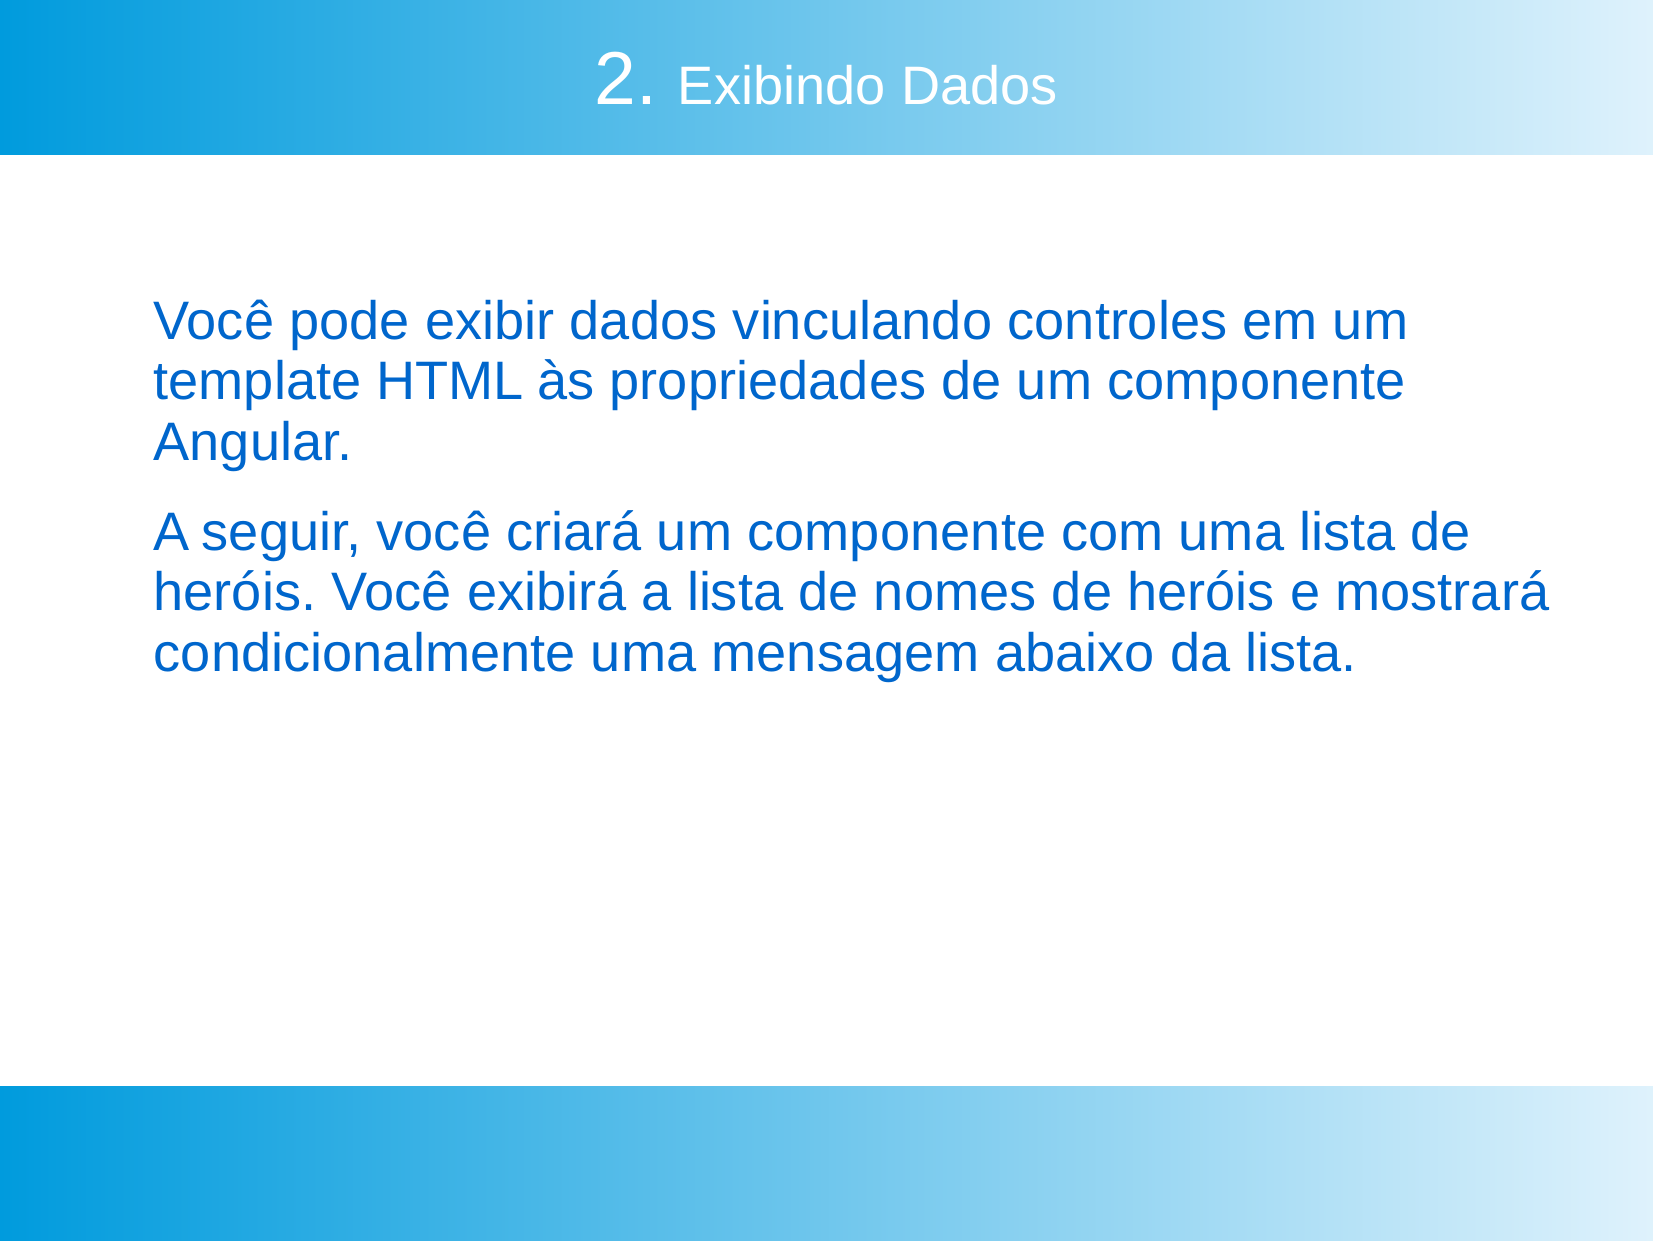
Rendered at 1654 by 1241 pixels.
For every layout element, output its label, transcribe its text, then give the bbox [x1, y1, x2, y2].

list Você pode exibir dados vinculando controles em um template HTML às propriedades de um componente Angular. A seguir, você criará um componente com uma lista de heróis. Você exibirá a lista de nomes de heróis e mostrará condicionalmente uma mensagem abaixo da lista. [82, 290, 1571, 1010]
title 2. Exibindo Dados [82, 25, 1571, 131]
